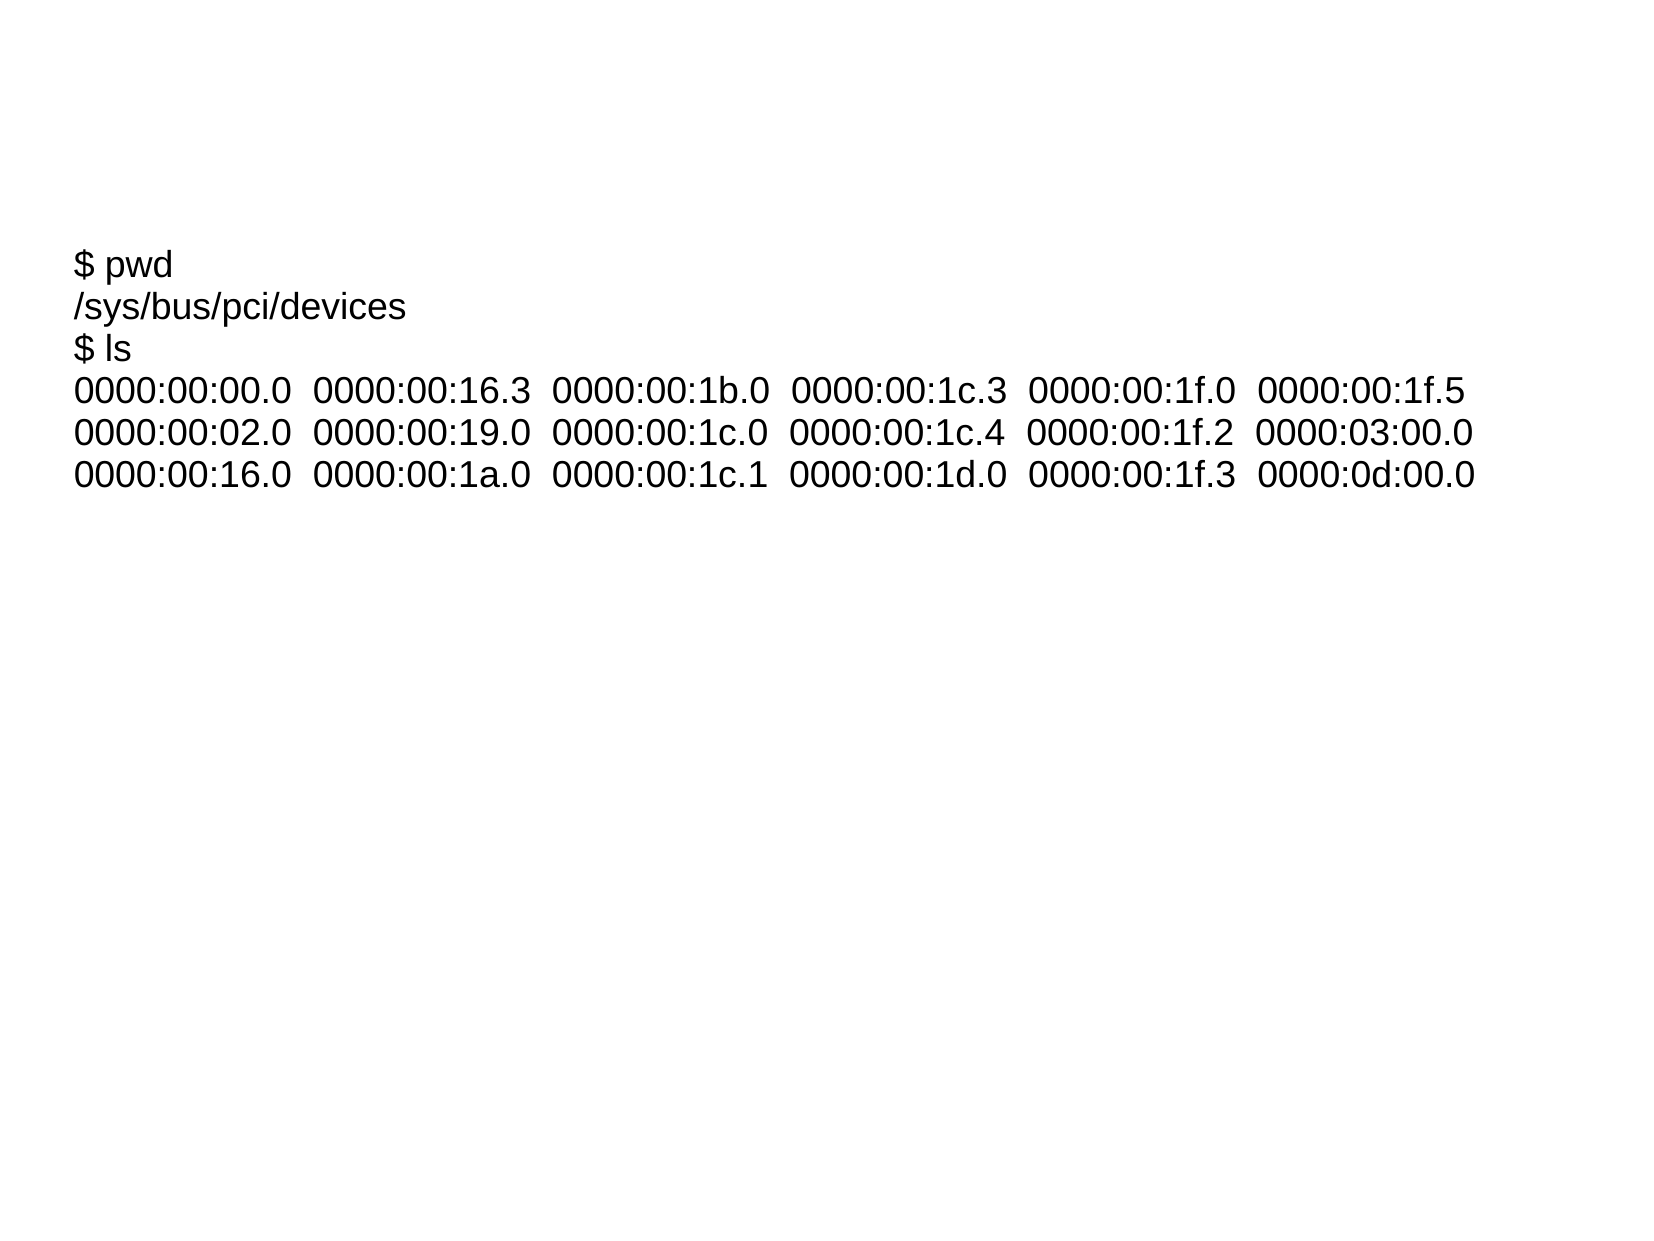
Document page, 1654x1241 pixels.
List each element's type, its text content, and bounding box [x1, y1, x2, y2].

text_box $ pwd /sys/bus/pci/devices $ ls 0000:00:00.0 0000:00:16.3 0000:00:1b.0 0000:00:1c.3 0000:00:1f.0 0000:00:1f.5 0000:00:02.0 0000:00:19.0 0000:00:1c.0 0000:00:1c.4 0000:00:1f.2 0000:03:00.0 0000:00:16.0 0000:00:1a.0 0000:00:1c.1 0000:00:1d.0 0000:00:1f.3 0000:0d:00.0 [59, 236, 1595, 545]
